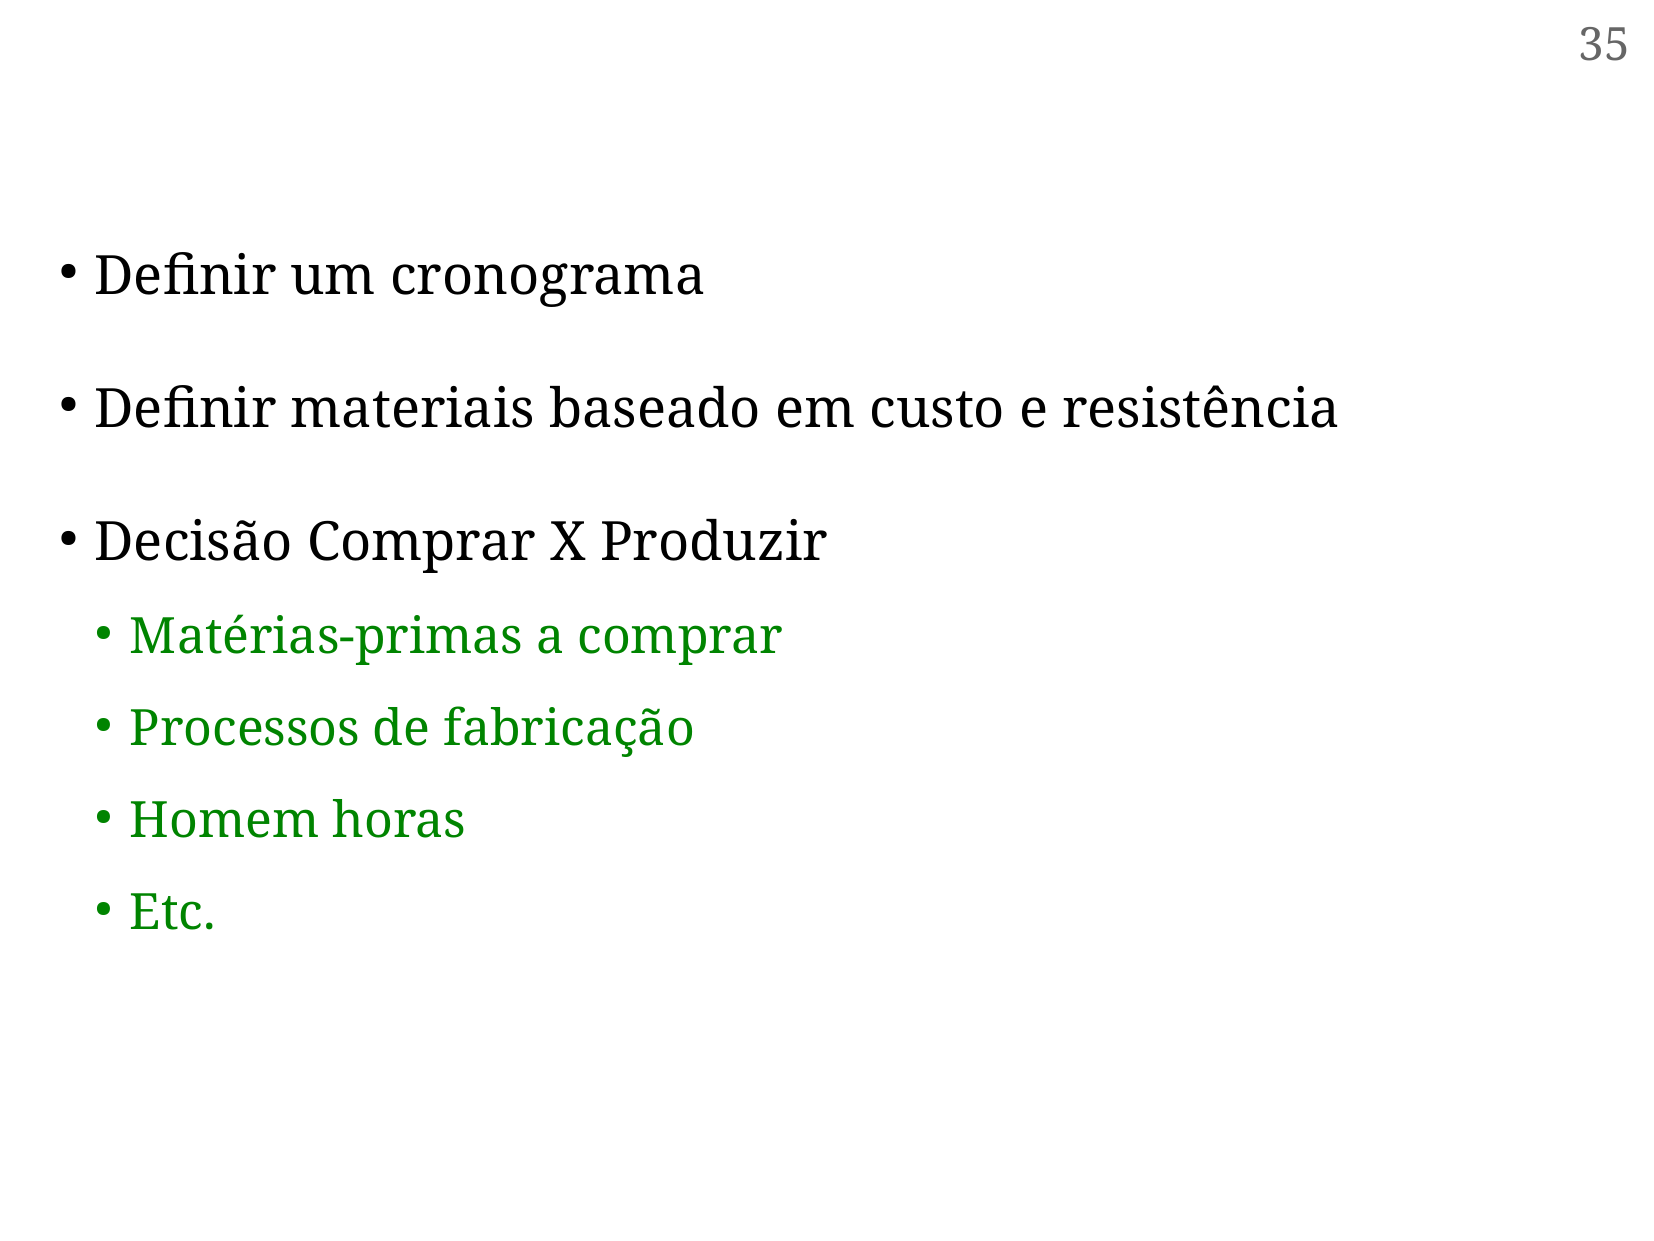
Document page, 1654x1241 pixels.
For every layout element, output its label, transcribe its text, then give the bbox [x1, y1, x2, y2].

list Definir um cronograma Definir materiais baseado em custo e resistência Decisão Comprar X Produzir Matérias-primas a comprar Processos de fabricação Homem horas Etc. [59, 236, 1595, 1211]
